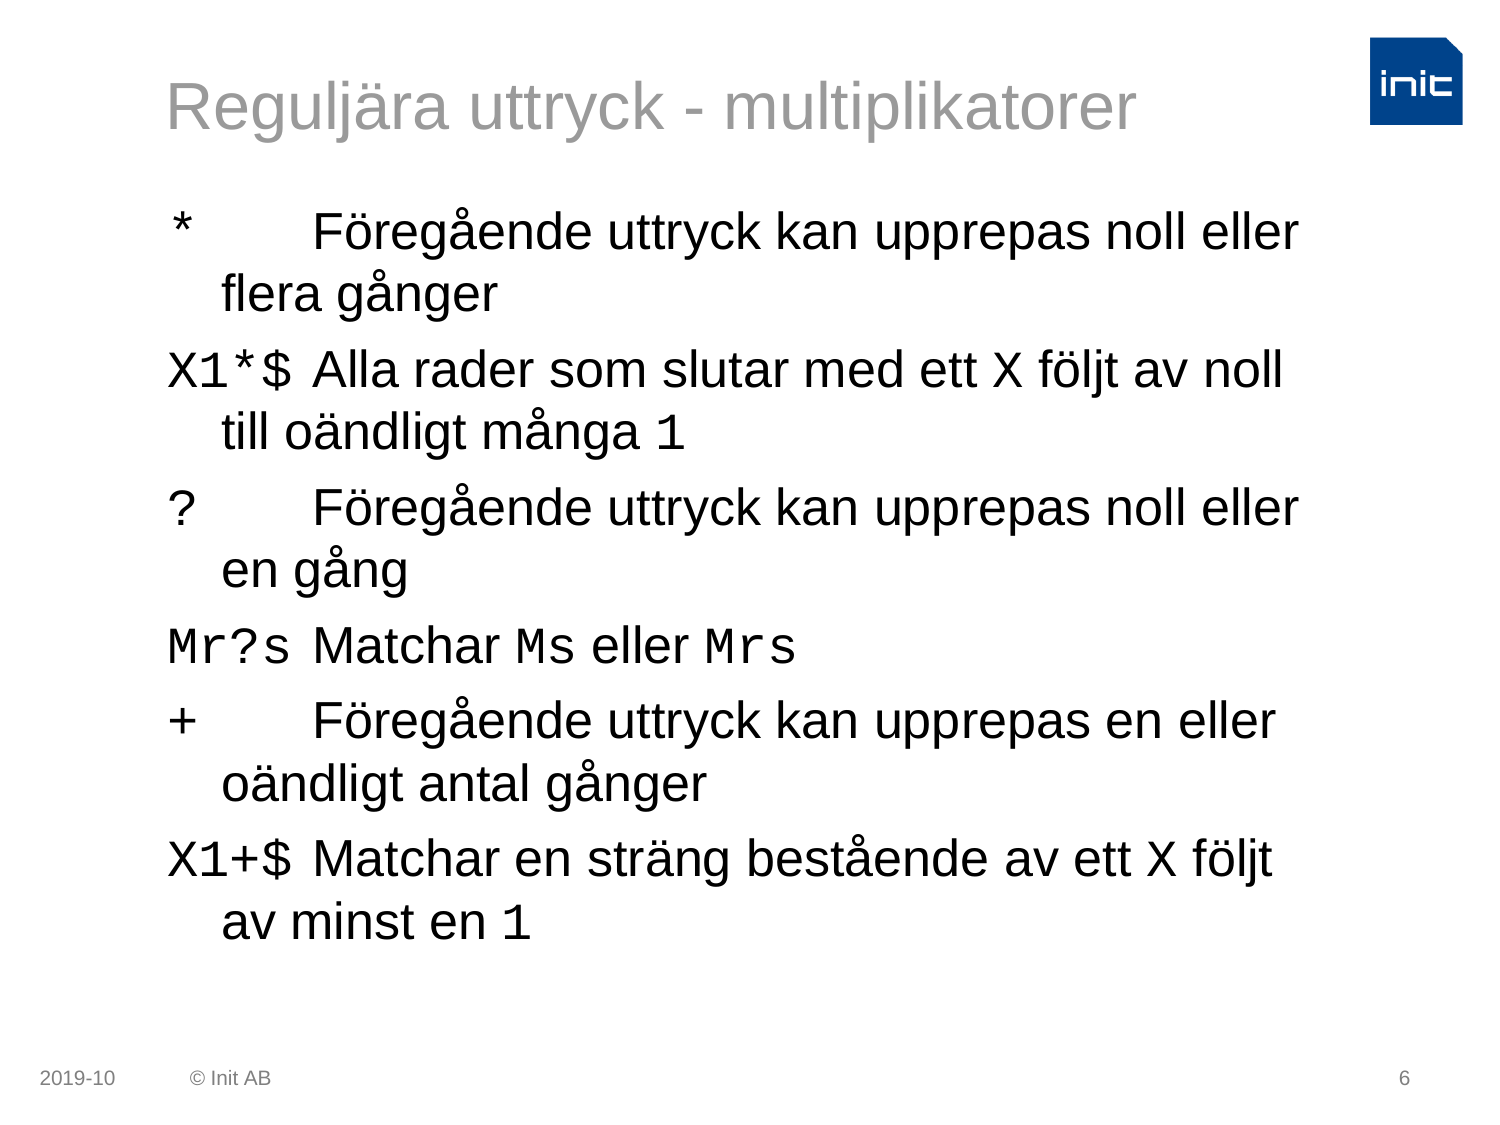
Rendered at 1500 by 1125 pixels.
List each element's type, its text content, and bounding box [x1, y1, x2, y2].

picture [1370, 37, 1463, 125]
text_box 2019-10 [24, 1037, 151, 1098]
text_box <nummer> [1350, 1037, 1426, 1098]
text_box * Föregående uttryck kan upprepas noll eller flera gånger X1*$ Alla rader som slutar med ett X följt av noll till oändligt många 1 ? Föregående uttryck kan upprepas noll eller en gång Mr?s Matchar Ms eller Mrs + Föregående uttryck kan upprepas en eller oändligt antal gånger X1+$ Matchar en sträng bestående av ett X följt av minst en 1 [150, 189, 1351, 1033]
text_box © Init AB [174, 1037, 1326, 1098]
text_box Reguljära uttryck - multiplikatorer [150, 0, 1351, 151]
